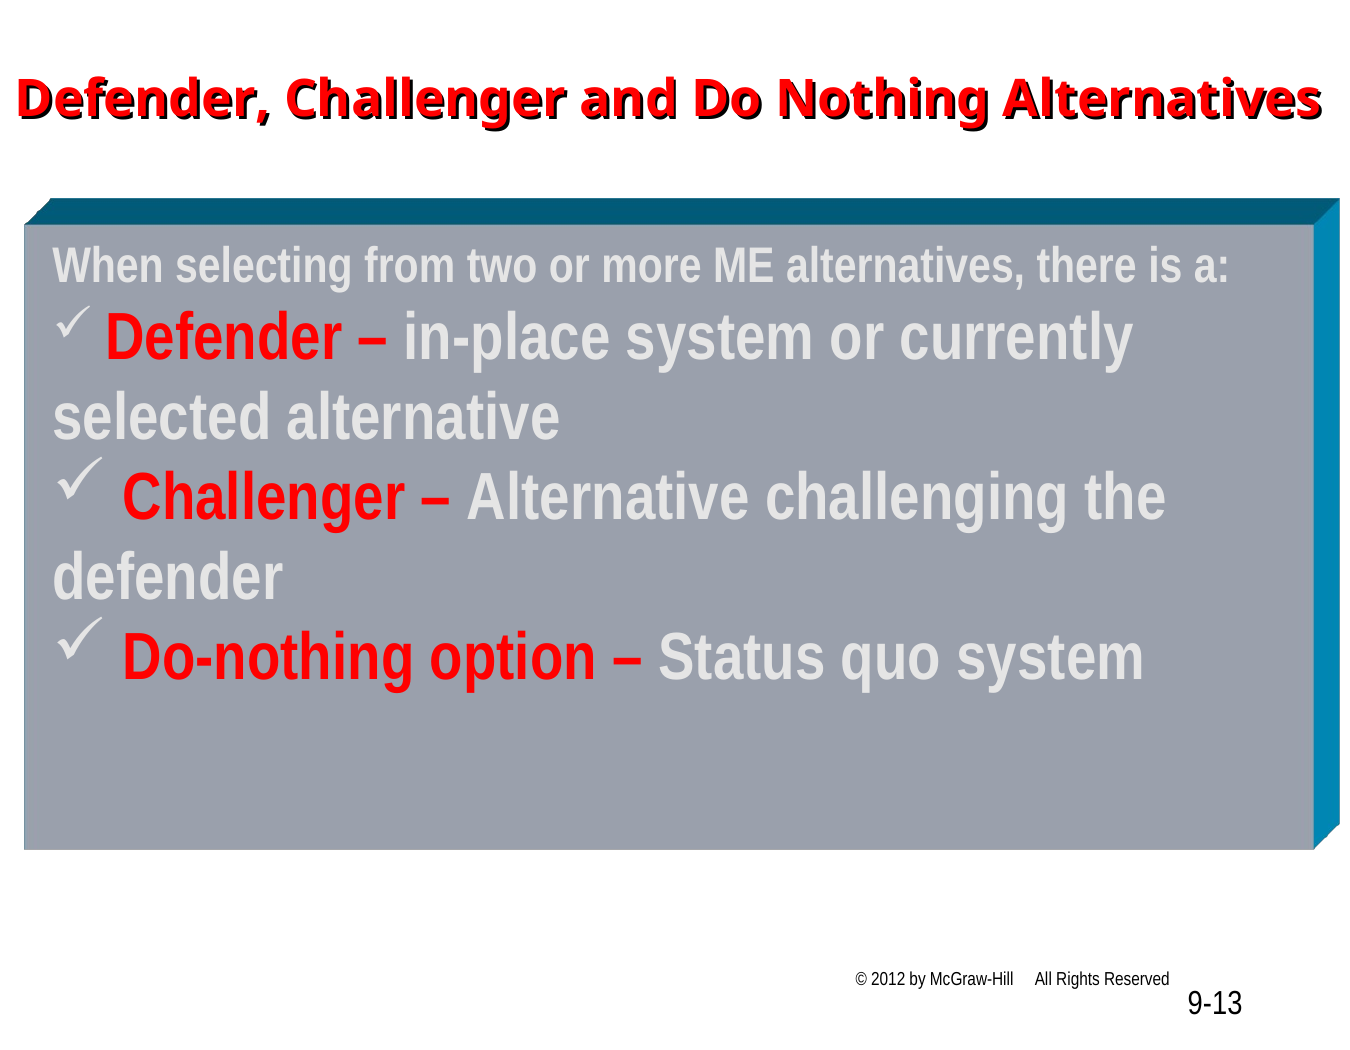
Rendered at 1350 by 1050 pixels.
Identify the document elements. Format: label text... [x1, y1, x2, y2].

text_box [24, 225, 1313, 849]
text_box When selecting from two or more ME alternatives, there is a: Defender – in-place system or currently selected alternative Challenger – Alternative challenging the defender Do-nothing option – Status quo system [37, 224, 1350, 701]
text_box Defender, Challenger and Do Nothing Alternatives [0, 50, 1338, 141]
text_box © 2012 by McGraw-Hill All Rights Reserved [837, 955, 1188, 1000]
text_box 9-<number> [953, 973, 1258, 1030]
